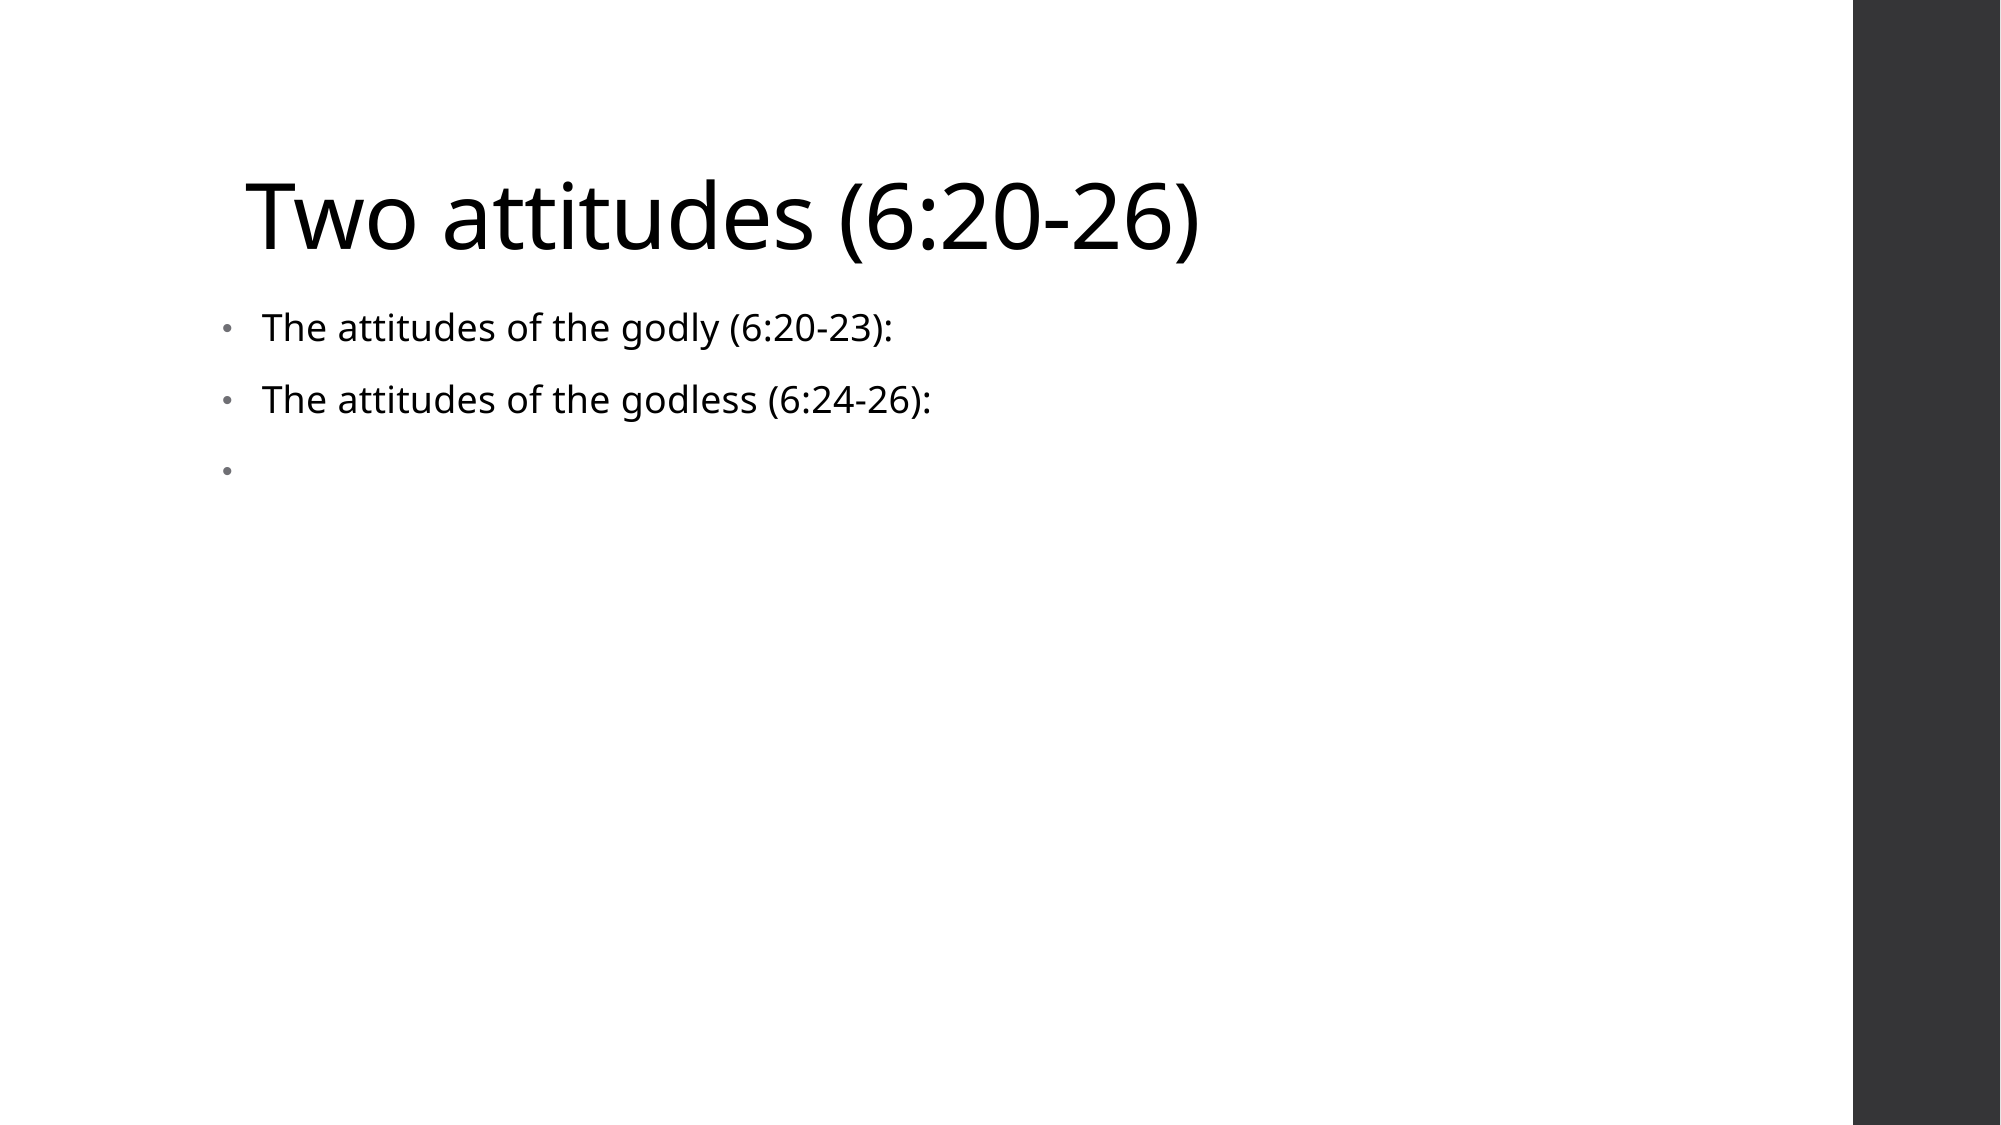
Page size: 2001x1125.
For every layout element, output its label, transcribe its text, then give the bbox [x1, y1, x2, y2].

list The attitudes of the godly (6:20-23): The attitudes of the godless (6:24-26): [206, 299, 1617, 1014]
title Two attitudes (6:20-26) [206, 60, 1797, 278]
